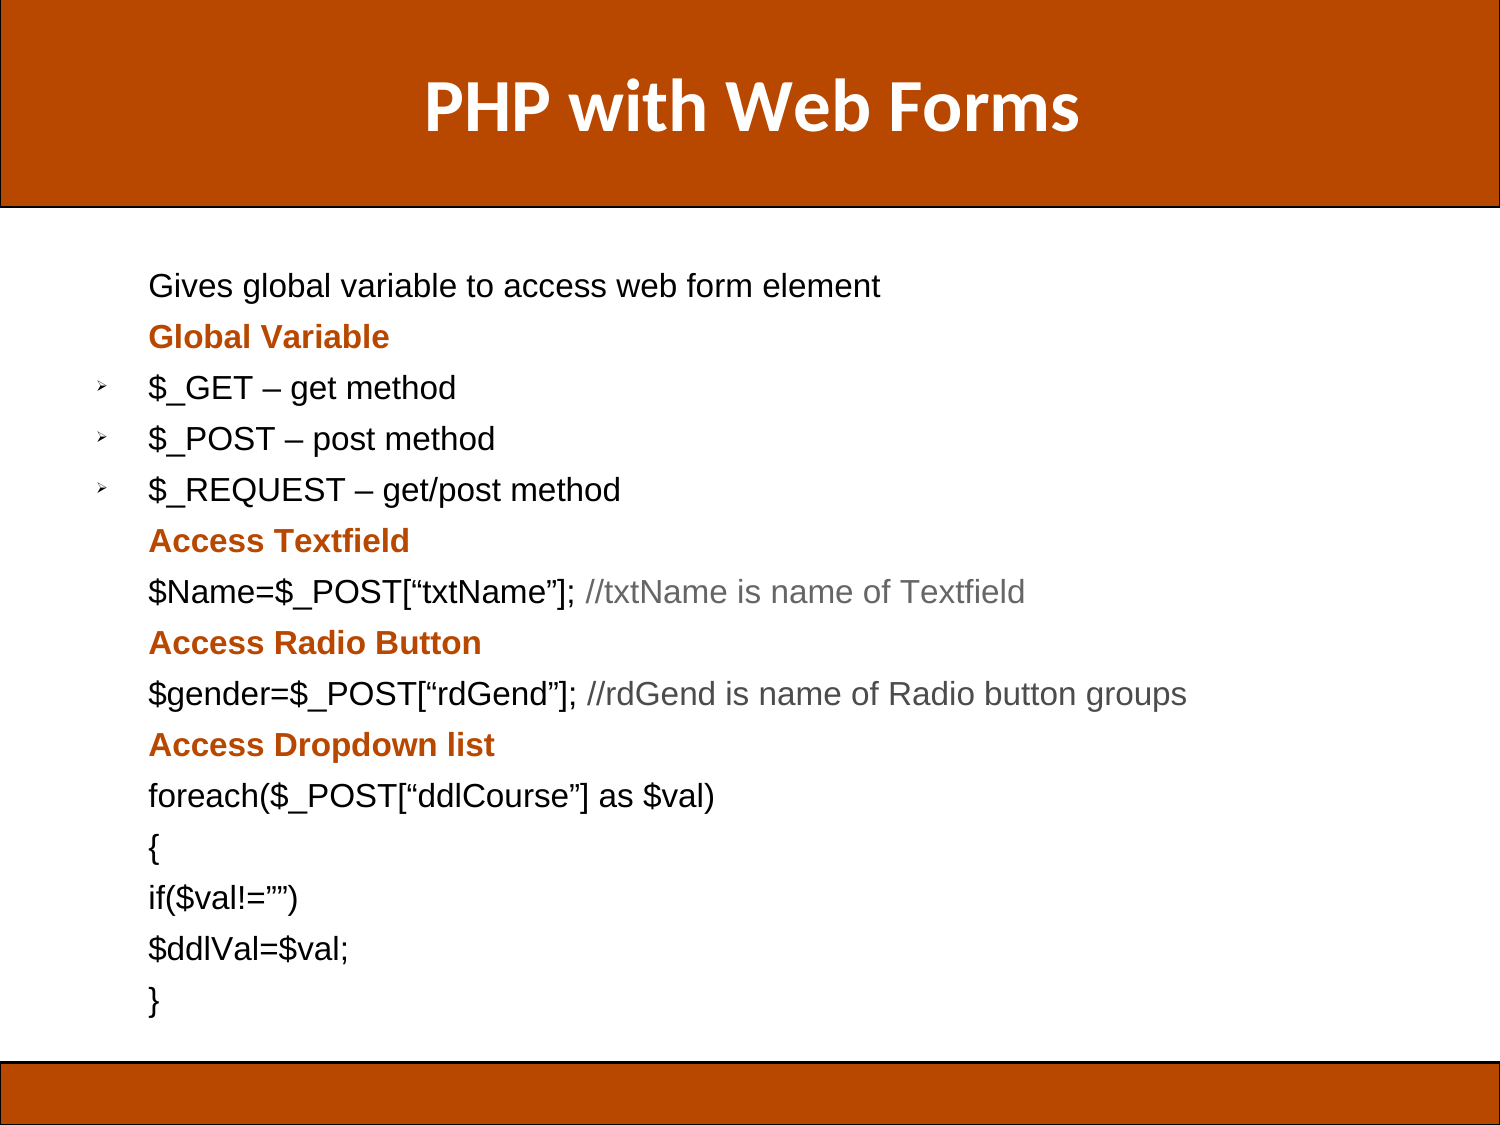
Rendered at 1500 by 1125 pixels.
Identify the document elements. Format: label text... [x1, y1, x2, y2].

list Gives global variable to access web form element Global Variable $_GET – get method $_POST – post method $_REQUEST – get/post method Access Textfield $Name=$_POST[“txtName”]; //txtName is name of Textfield Access Radio Button $gender=$_POST[“rdGend”]; //rdGend is name of Radio button groups Access Dropdown list foreach($_POST[“ddlCourse”] as $val) { if($val!=””) $ddlVal=$val; } [37, 206, 1418, 1019]
text_box PHP with Web Forms [295, 66, 1211, 154]
